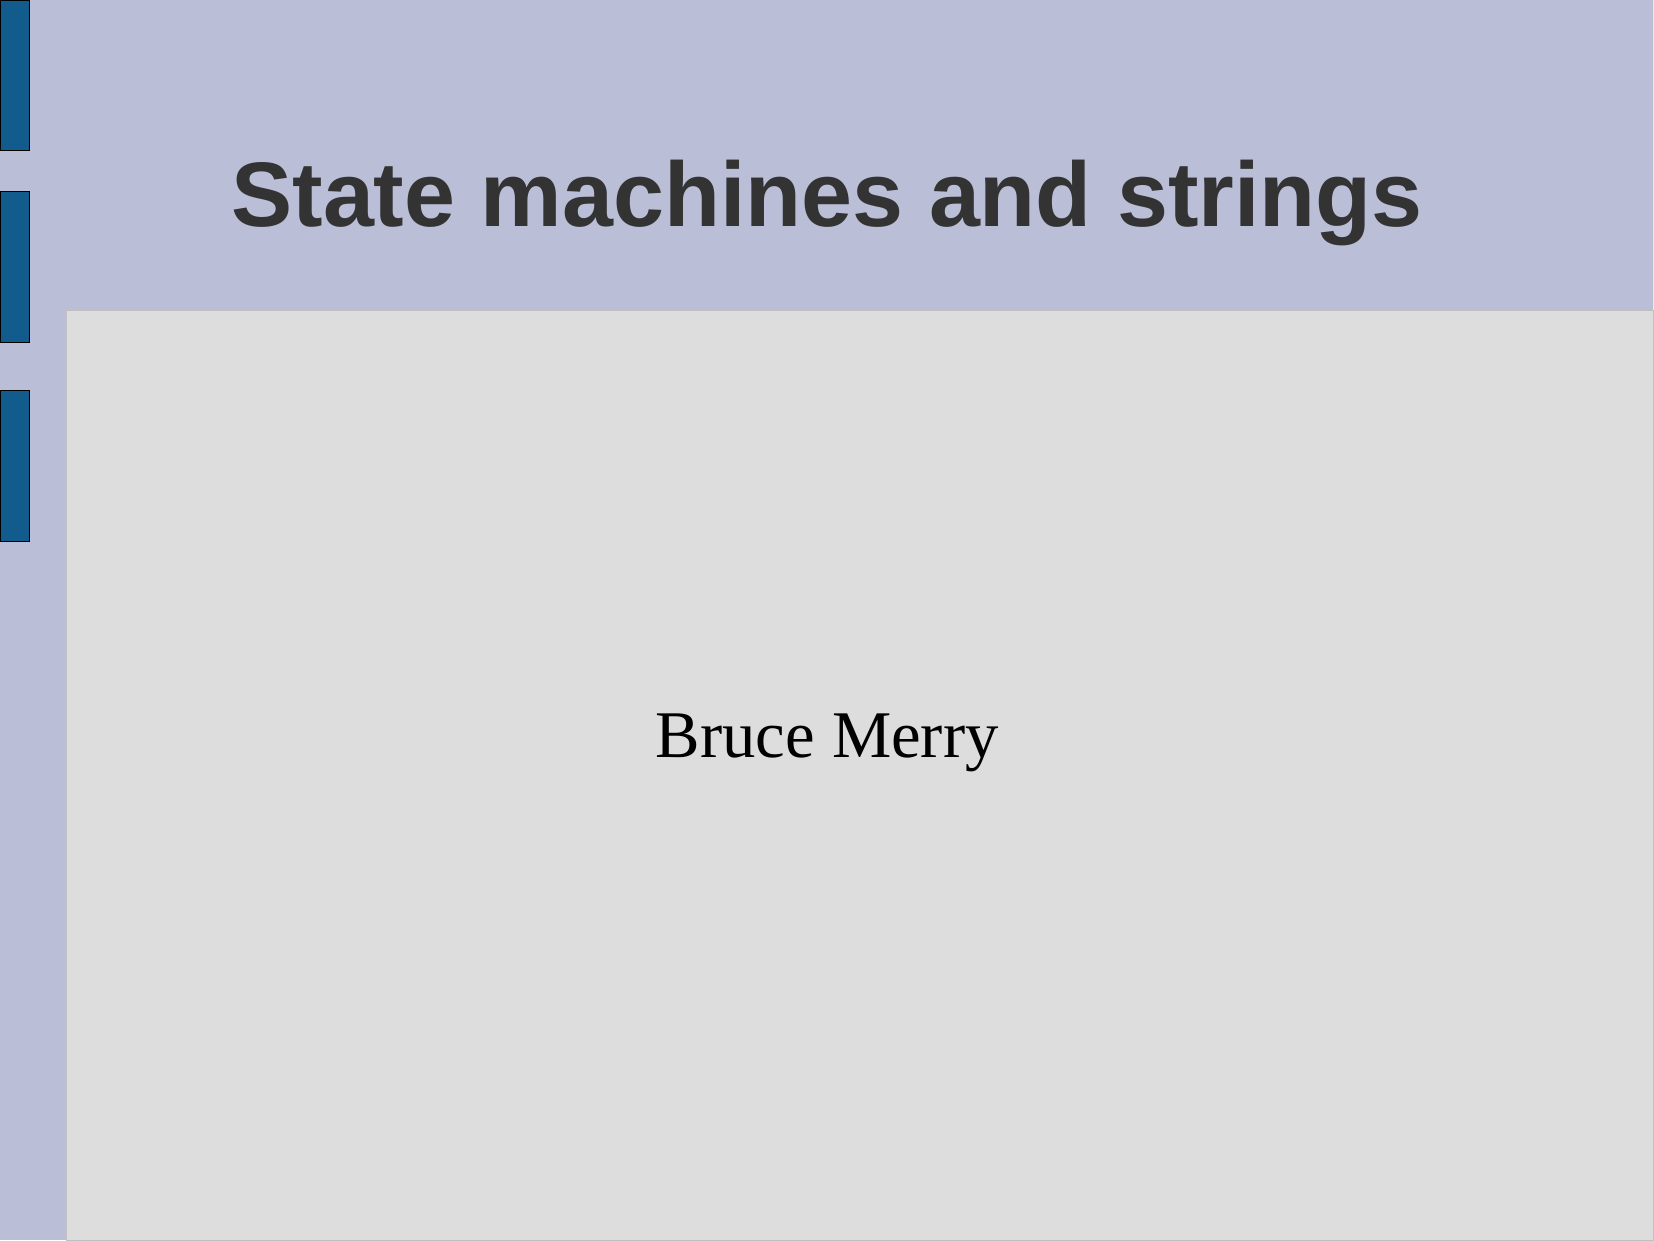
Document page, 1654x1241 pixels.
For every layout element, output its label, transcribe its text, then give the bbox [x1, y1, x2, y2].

subtitle Bruce Merry [121, 344, 1534, 1127]
title State machines and strings [121, 91, 1534, 299]
